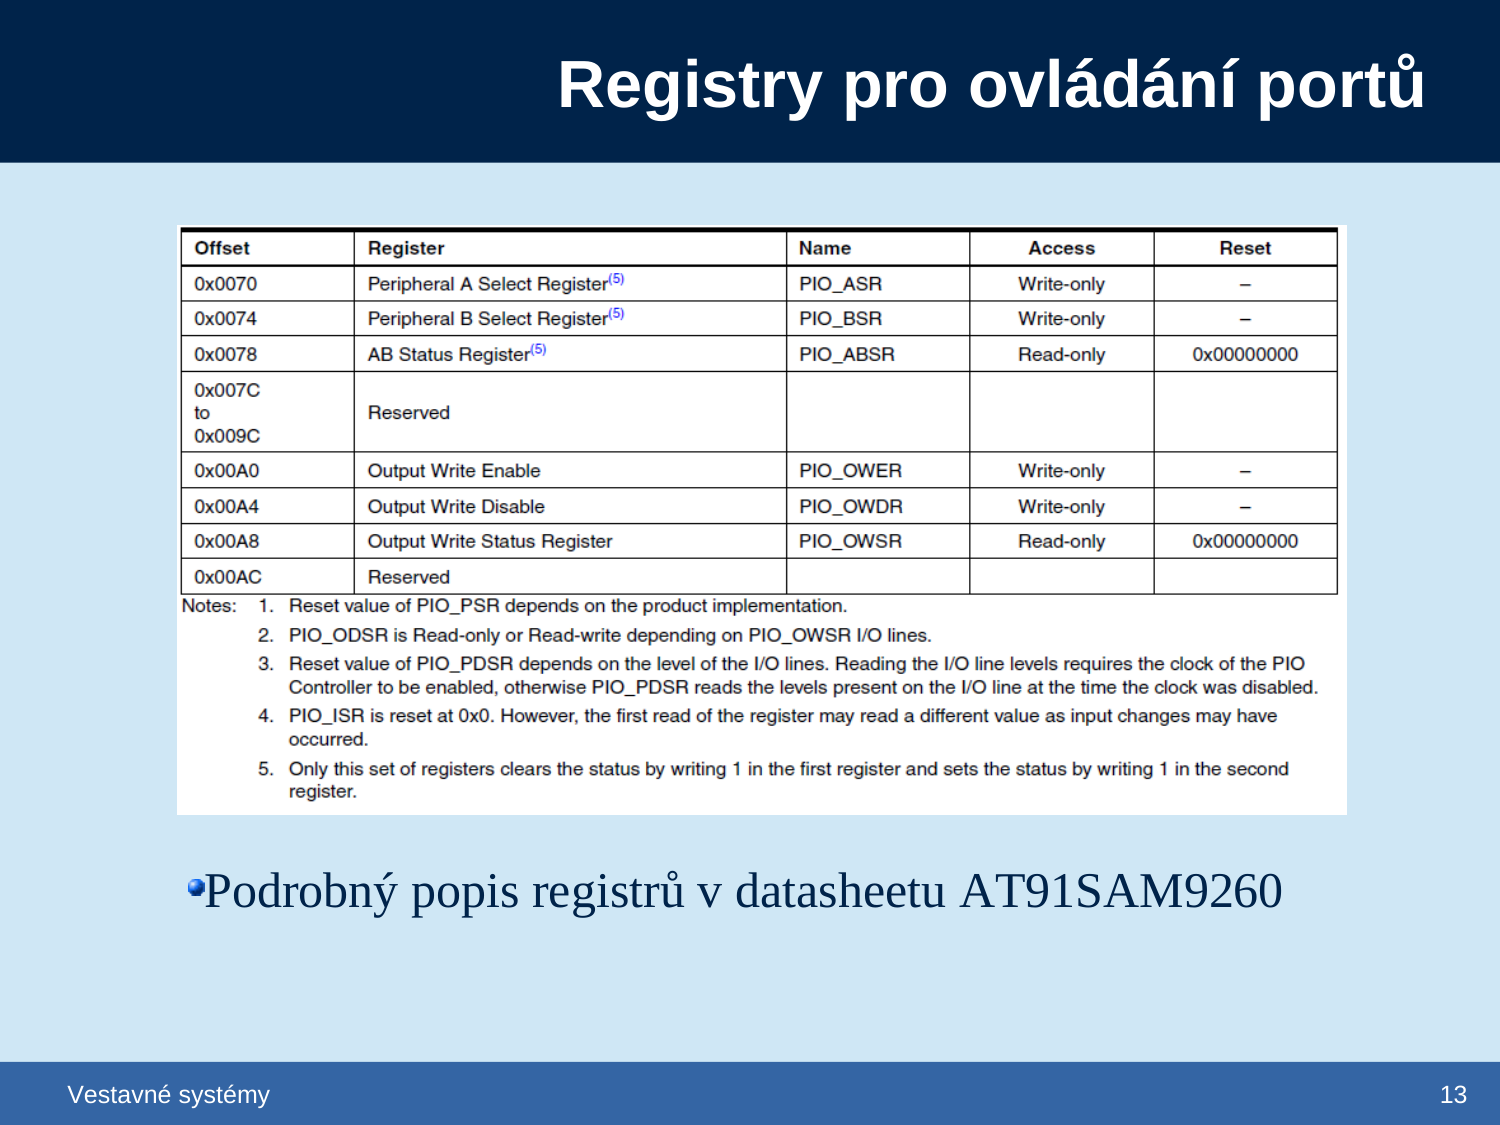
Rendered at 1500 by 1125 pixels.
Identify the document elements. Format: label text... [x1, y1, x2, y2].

picture [177, 225, 1347, 815]
title Registry pro ovládání portů [47, 0, 1443, 164]
text_box Podrobný popis registrů v datasheetu AT91SAM9260 [173, 850, 1300, 926]
